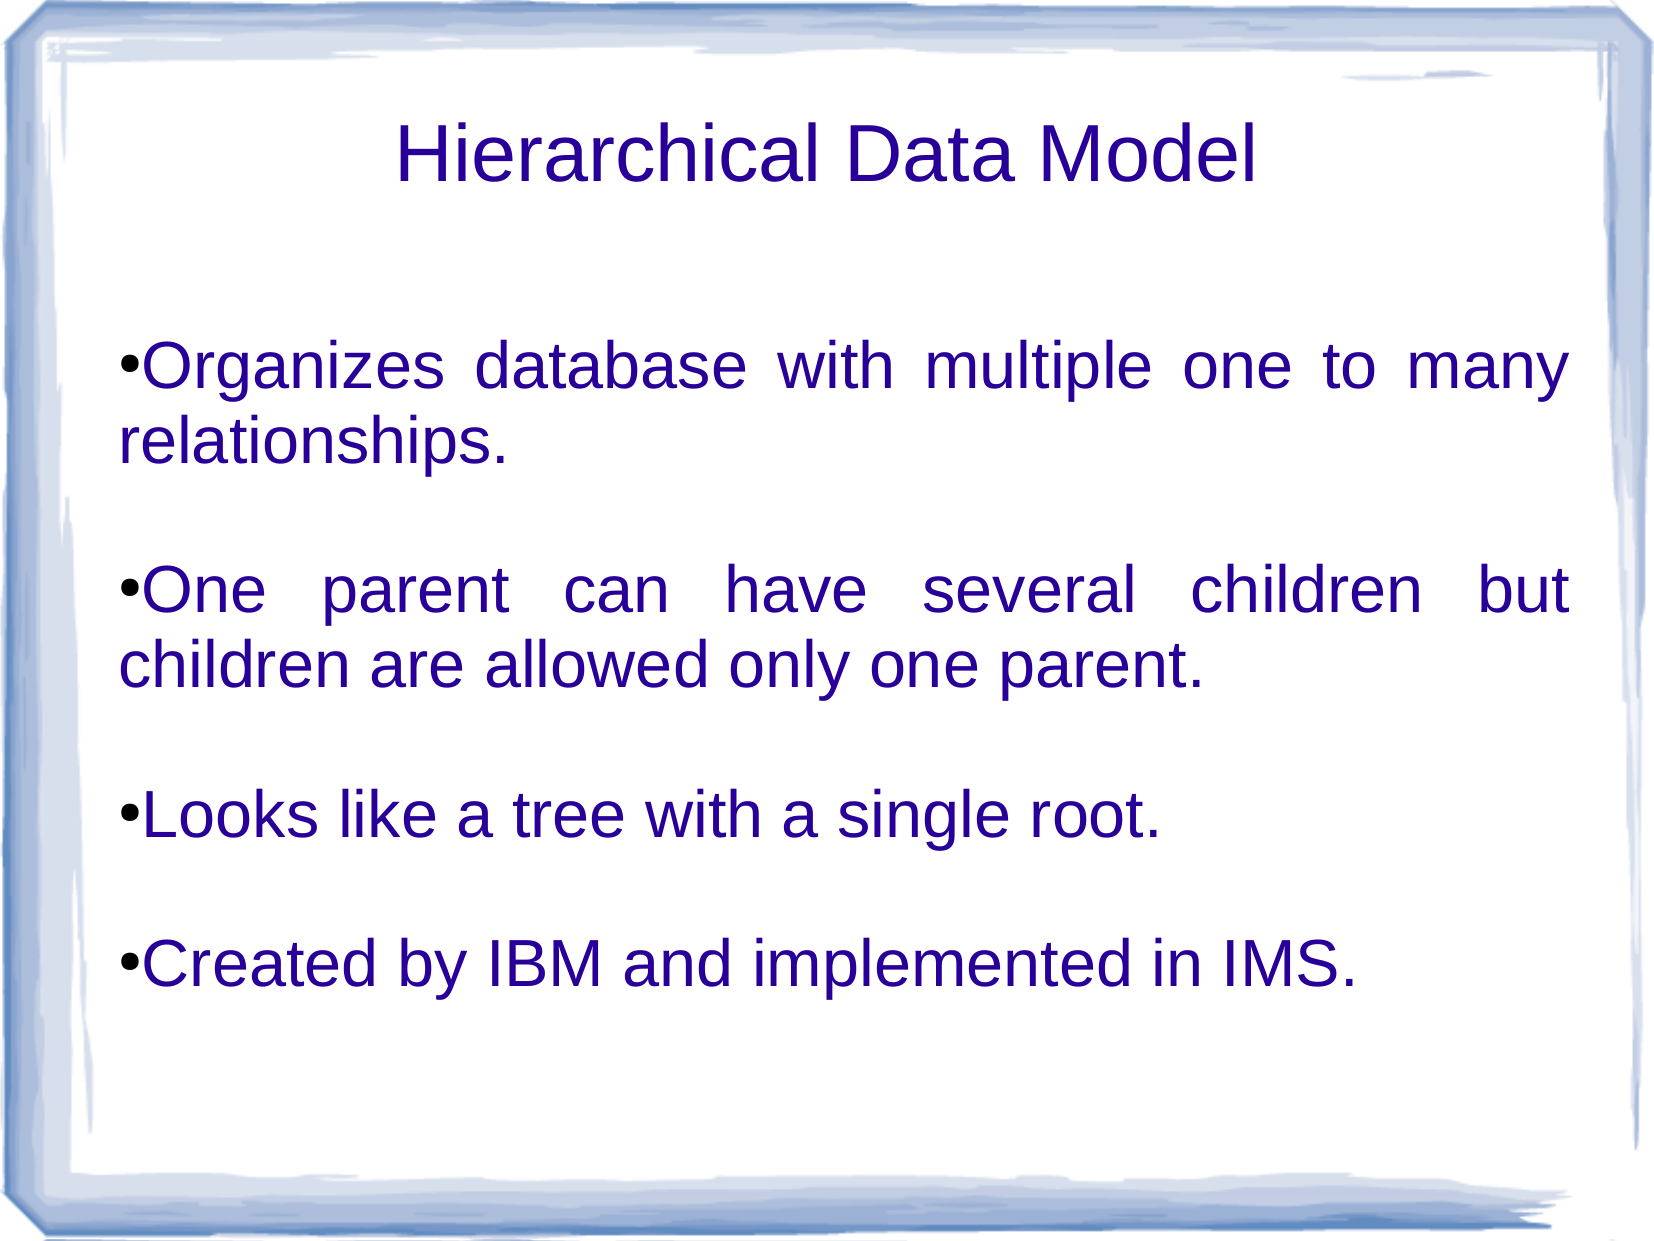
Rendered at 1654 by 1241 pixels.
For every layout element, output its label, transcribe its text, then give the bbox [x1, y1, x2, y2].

subtitle Organizes database with multiple one to many relationships. One parent can have several children but children are allowed only one parent. Looks like a tree with a single root. Created by IBM and implemented in IMS. [118, 327, 1571, 1001]
picture [0, 0, 1654, 1241]
title Hierarchical Data Model [82, 56, 1571, 250]
